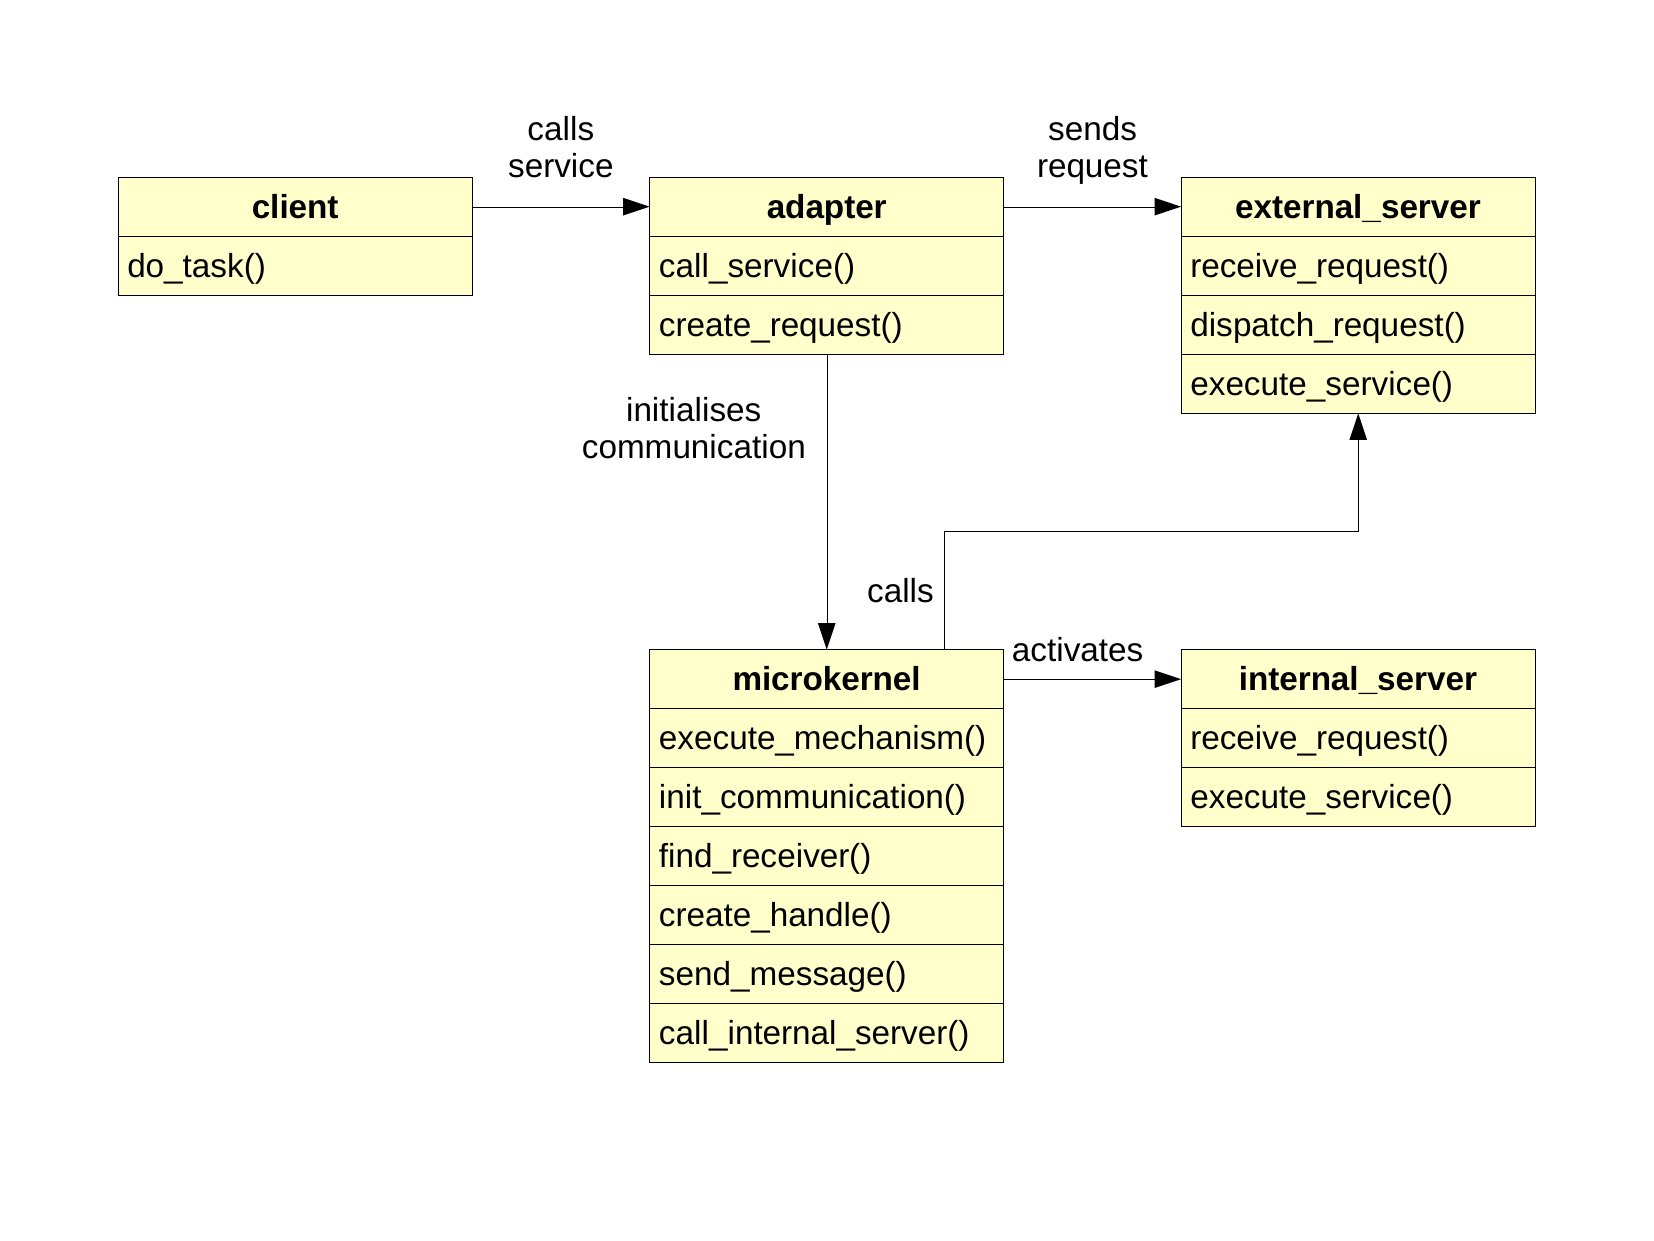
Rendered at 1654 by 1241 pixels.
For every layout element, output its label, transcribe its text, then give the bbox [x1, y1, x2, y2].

text_box sends request [1003, 88, 1182, 207]
text_box call_service() [649, 236, 1004, 295]
text_box execute_service() [1181, 767, 1536, 827]
text_box create_handle() [649, 885, 1004, 944]
text_box find_receiver() [649, 826, 1004, 885]
text_box calls [856, 561, 945, 621]
text_box adapter [649, 177, 1004, 236]
text_box call_internal_server() [649, 1003, 1004, 1063]
text_box send_message() [649, 944, 1004, 1003]
text_box activates [1003, 620, 1152, 680]
text_box do_task() [118, 236, 473, 296]
text_box external_server [1181, 177, 1536, 236]
text_box microkernel [649, 649, 1004, 708]
text_box internal_server [1181, 649, 1536, 708]
text_box initialises communication [561, 383, 827, 473]
text_box receive_request() [1181, 236, 1536, 295]
text_box init_communication() [649, 767, 1004, 826]
text_box execute_service() [1181, 354, 1536, 414]
text_box calls service [472, 88, 650, 207]
text_box client [118, 177, 473, 236]
text_box receive_request() [1181, 708, 1536, 767]
text_box dispatch_request() [1181, 295, 1536, 354]
text_box execute_mechanism() [649, 708, 1004, 767]
text_box create_request() [649, 295, 1004, 355]
